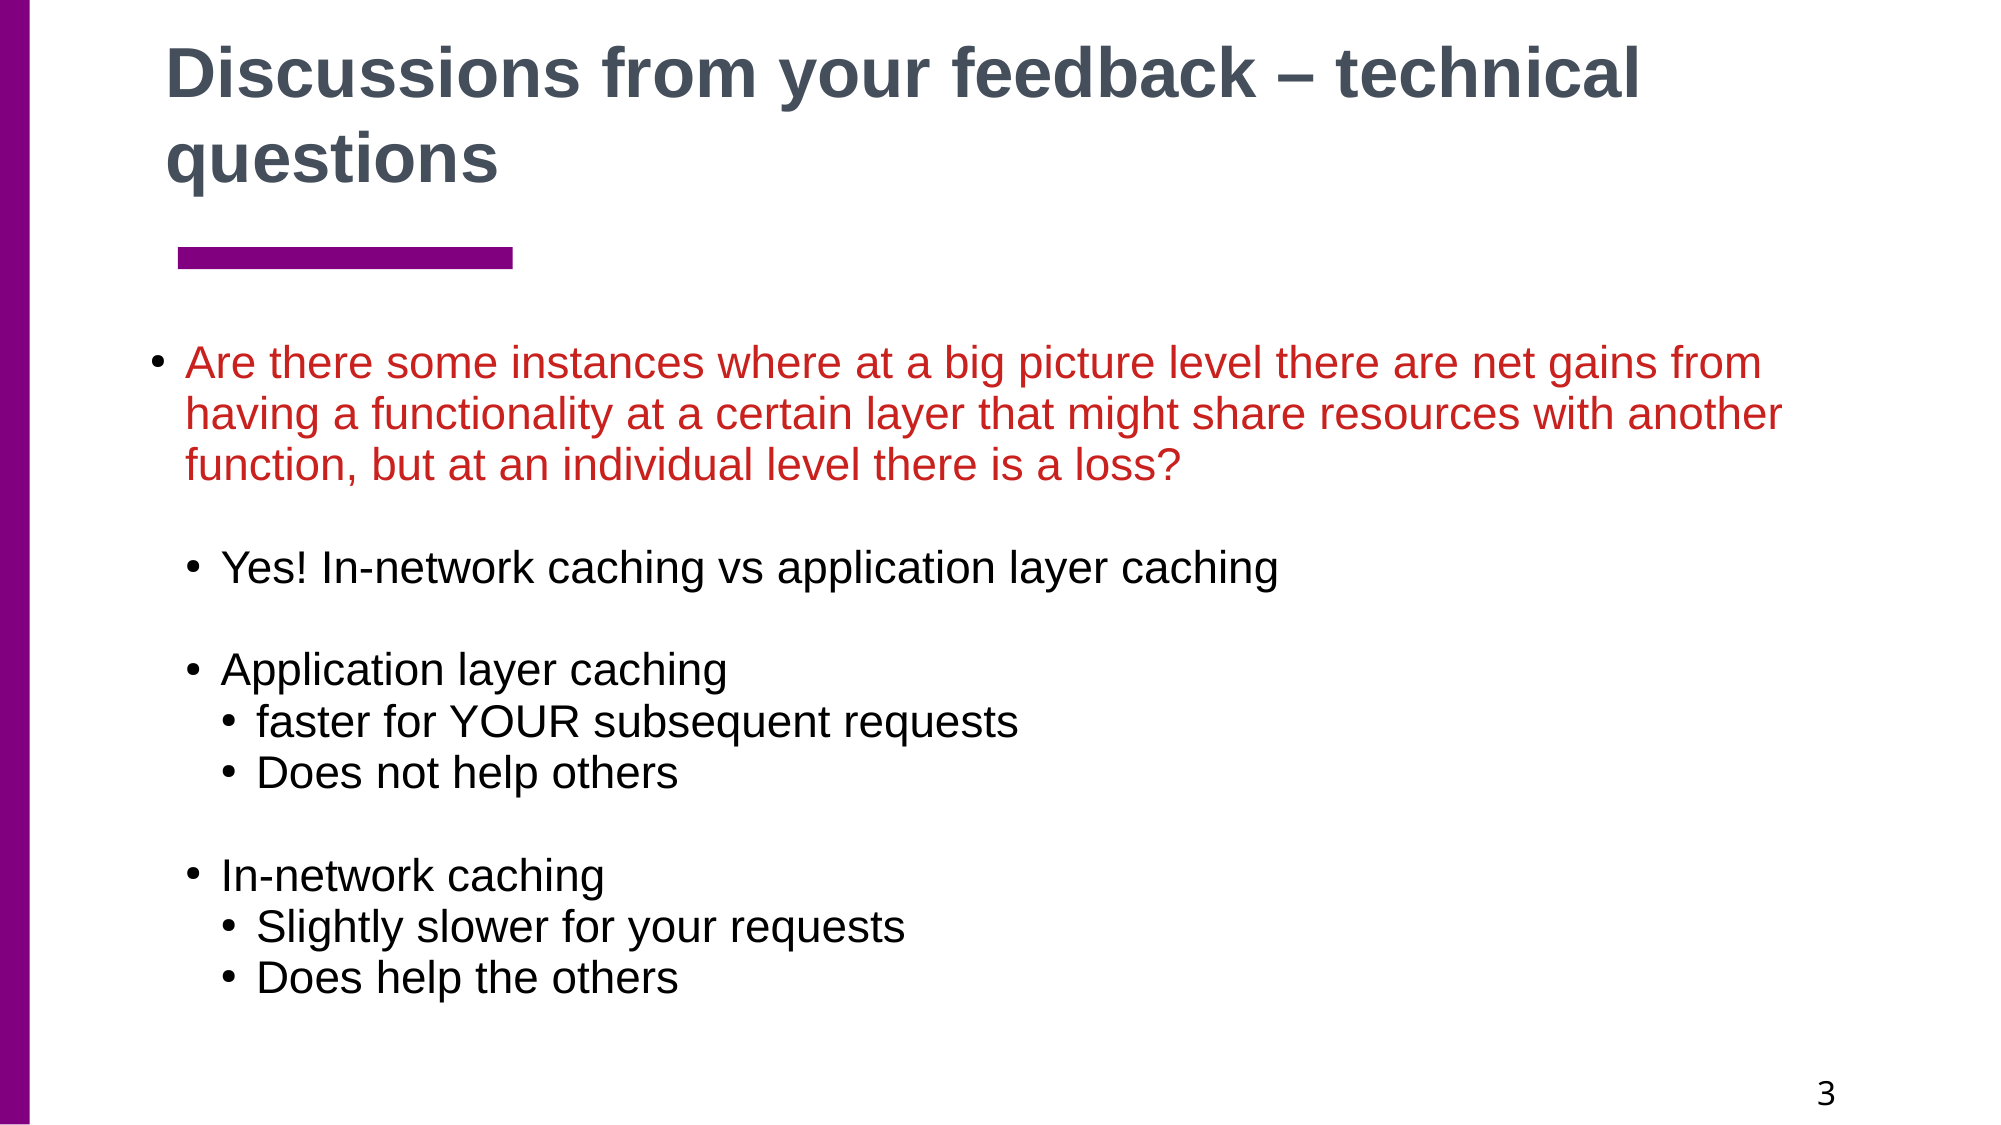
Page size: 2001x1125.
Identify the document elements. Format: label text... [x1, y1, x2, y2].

text_box Are there some instances where at a big picture level there are net gains from having a functionality at a certain layer that might share resources with another function, but at an individual level there is a loss? Yes! In-network caching vs application layer caching Application layer caching faster for YOUR subsequent requests Does not help others In-network caching Slightly slower for your requests Does help the others [135, 329, 1898, 1011]
text_box Discussions from your feedback – technical questions [151, 0, 1849, 212]
